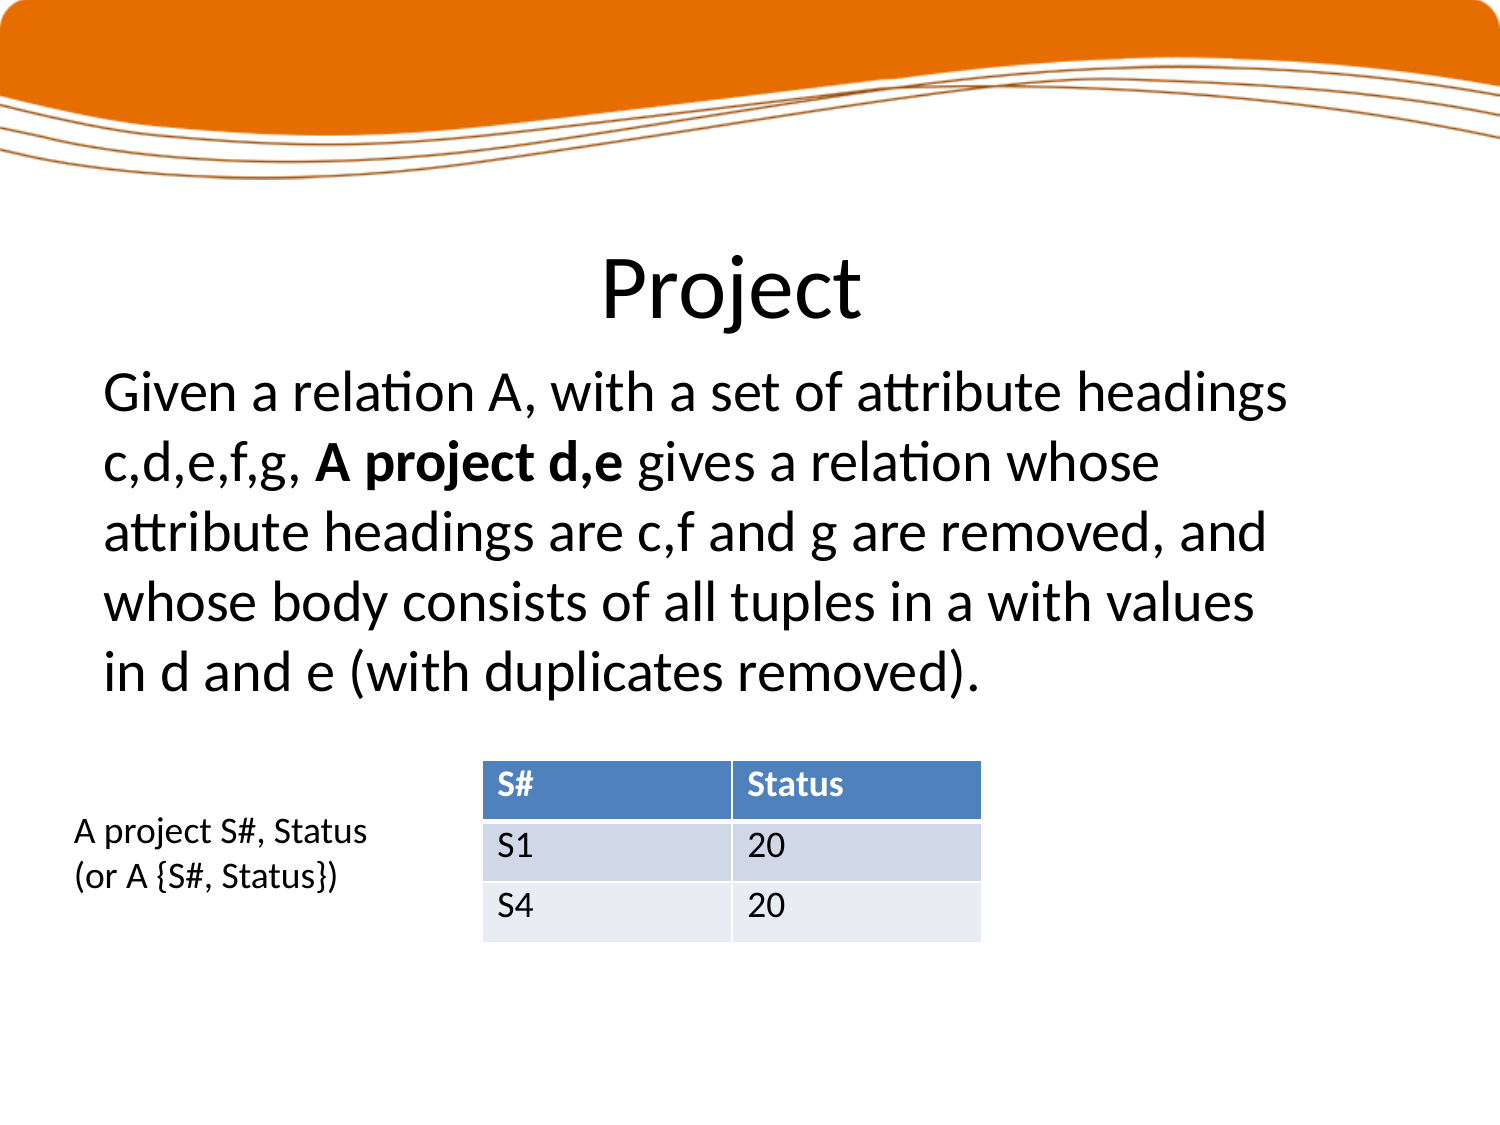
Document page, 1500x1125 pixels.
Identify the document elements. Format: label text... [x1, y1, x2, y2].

table_cell 20 [733, 883, 981, 942]
text_box Given a relation A, with a set of attribute headings c,d,e,f,g, A project d,e gives a relation whose attribute headings are c,f and g are removed, and whose body consists of all tuples in a with values in d and e (with duplicates removed). [88, 346, 1317, 711]
table_cell S4 [483, 883, 731, 942]
table_cell 20 [733, 824, 981, 881]
table_header Status [733, 761, 981, 819]
text_box A project S#, Status (or A {S#, Status}) [58, 798, 419, 904]
table_cell S1 [483, 824, 731, 881]
table_header S# [483, 761, 731, 819]
text_box Project [159, 219, 1305, 345]
picture [0, 0, 1500, 180]
